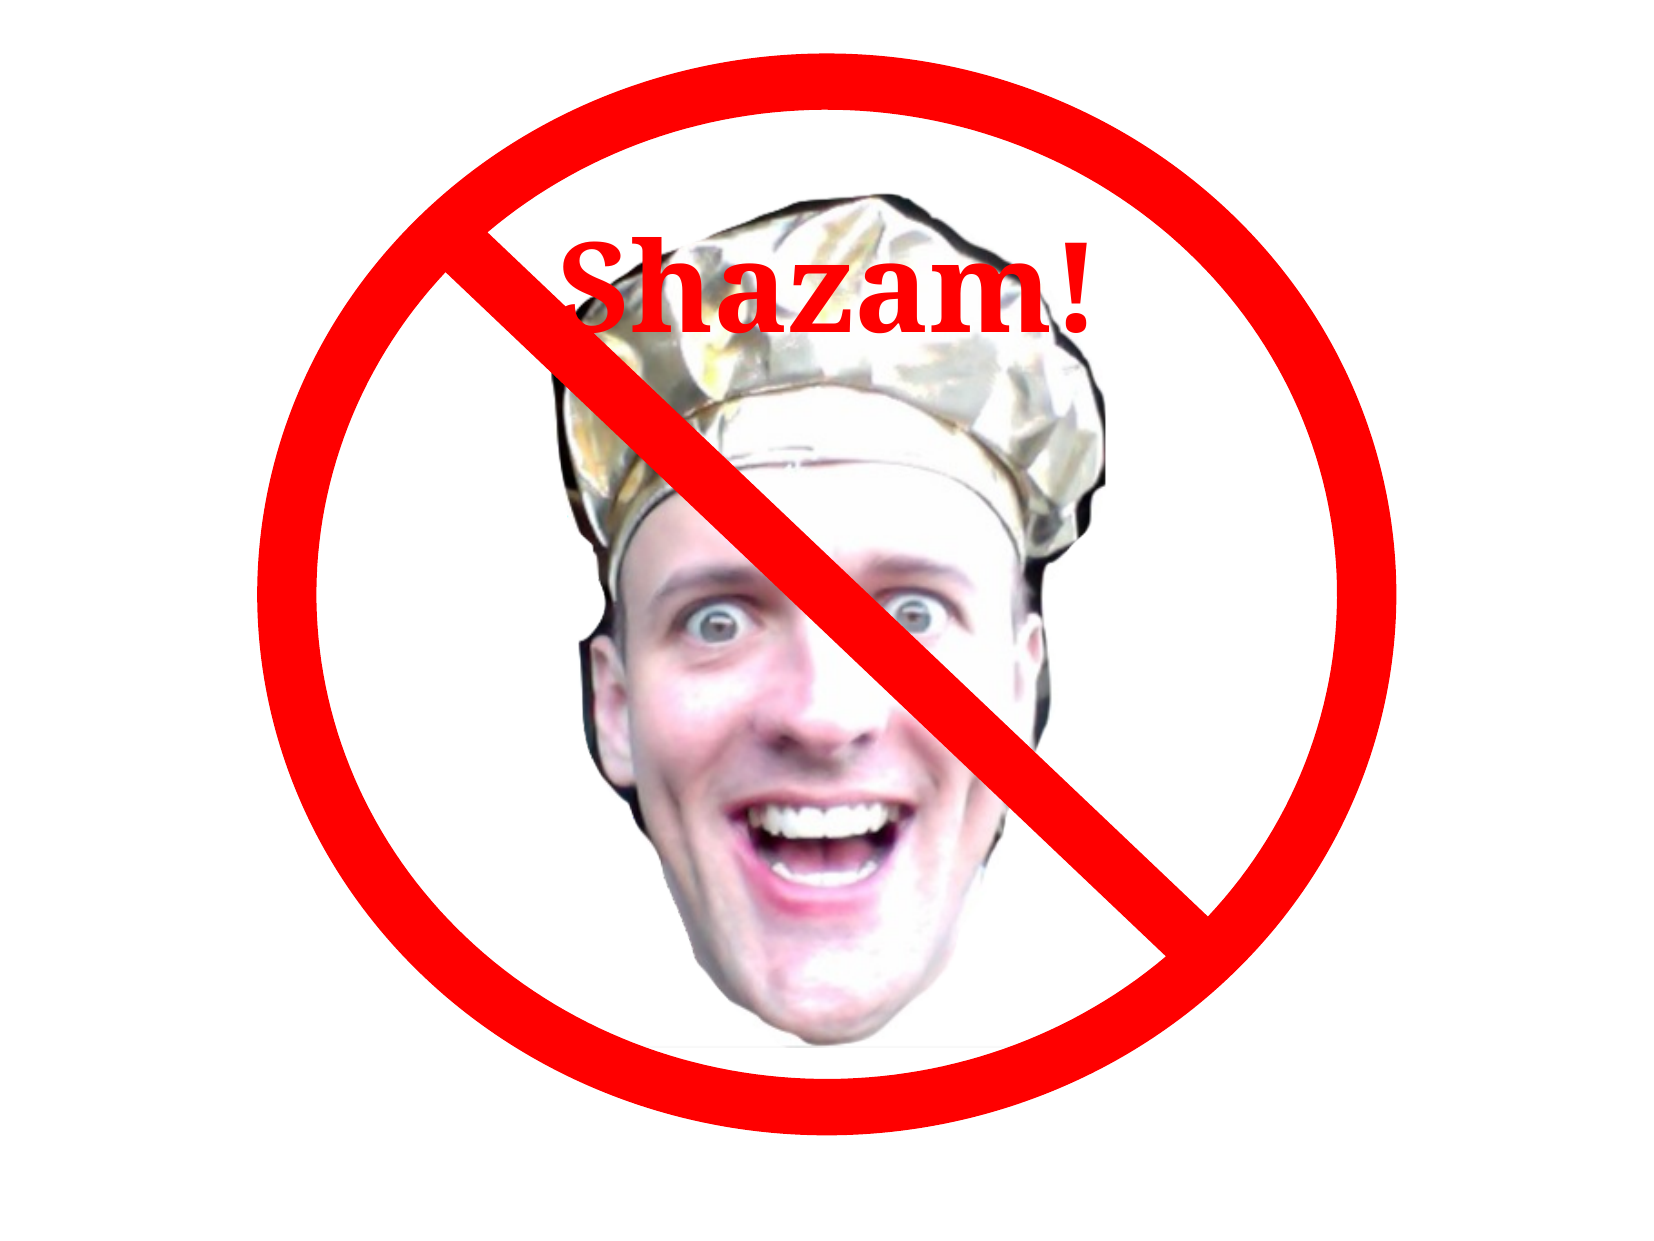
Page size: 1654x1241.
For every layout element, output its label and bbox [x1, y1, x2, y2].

picture [550, 191, 1108, 820]
picture [550, 373, 1108, 1048]
text_box [257, 53, 1397, 1136]
